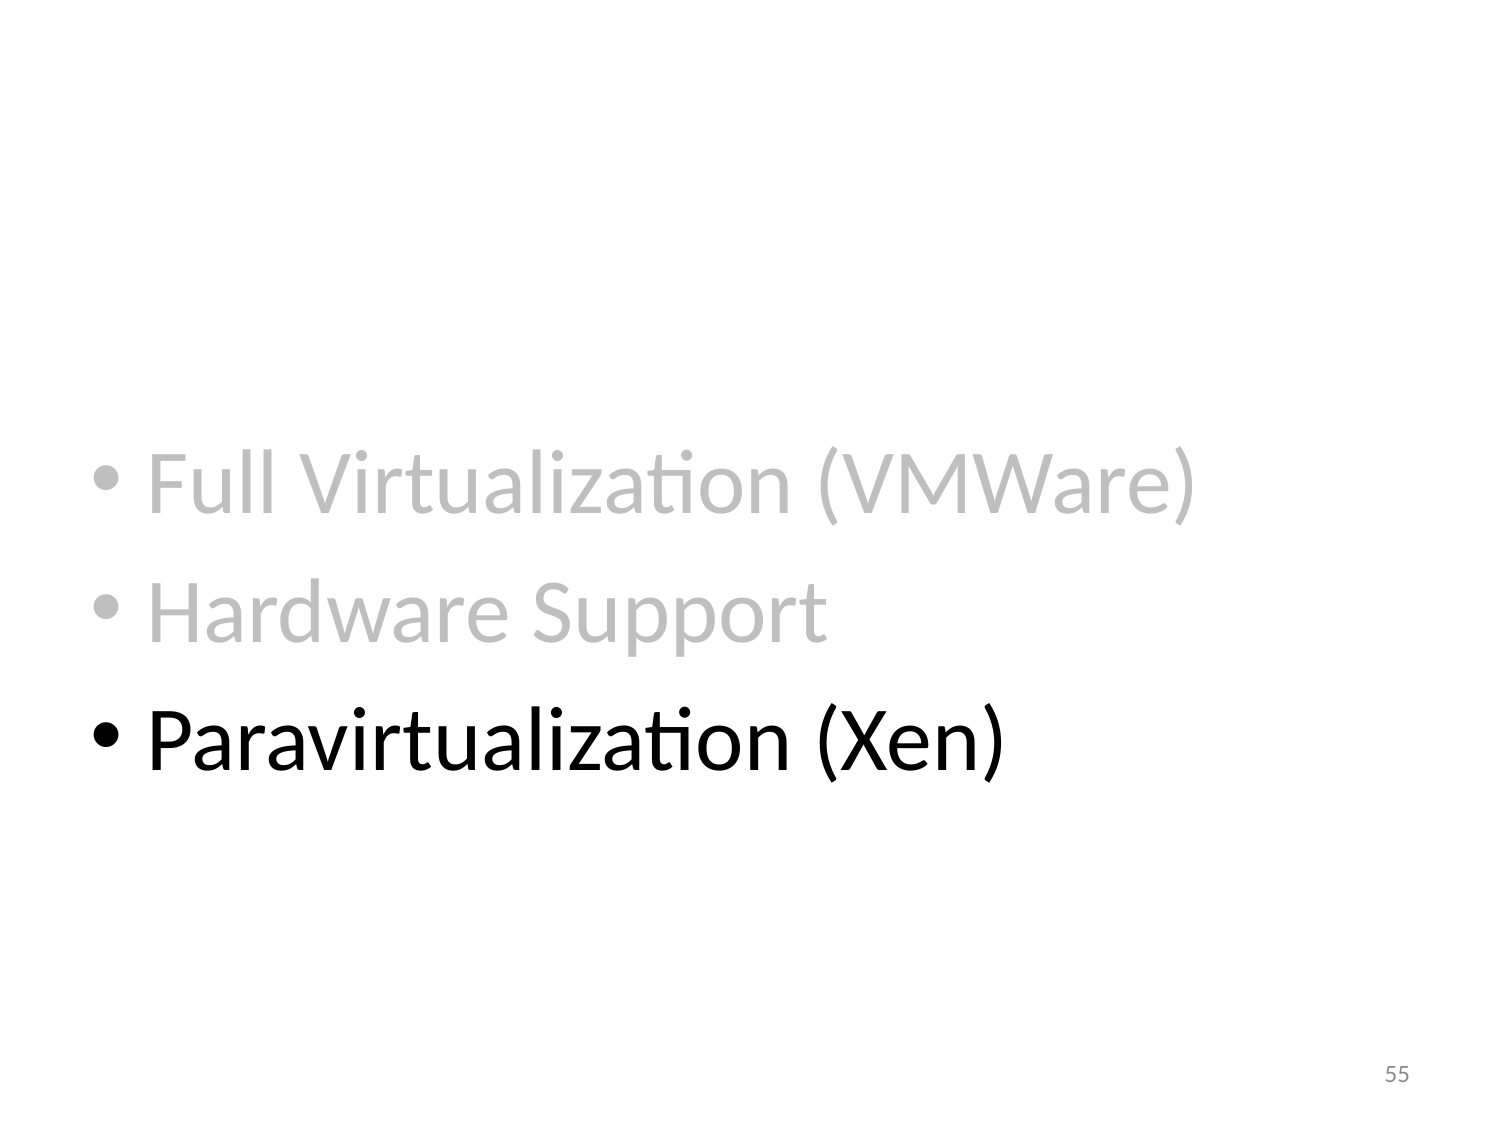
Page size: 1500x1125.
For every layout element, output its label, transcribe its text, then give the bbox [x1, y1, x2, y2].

slide_number <number> [1074, 1042, 1425, 1103]
list Full Virtualization (VMWare) Hardware Support Paravirtualization (Xen) [75, 128, 1425, 1083]
